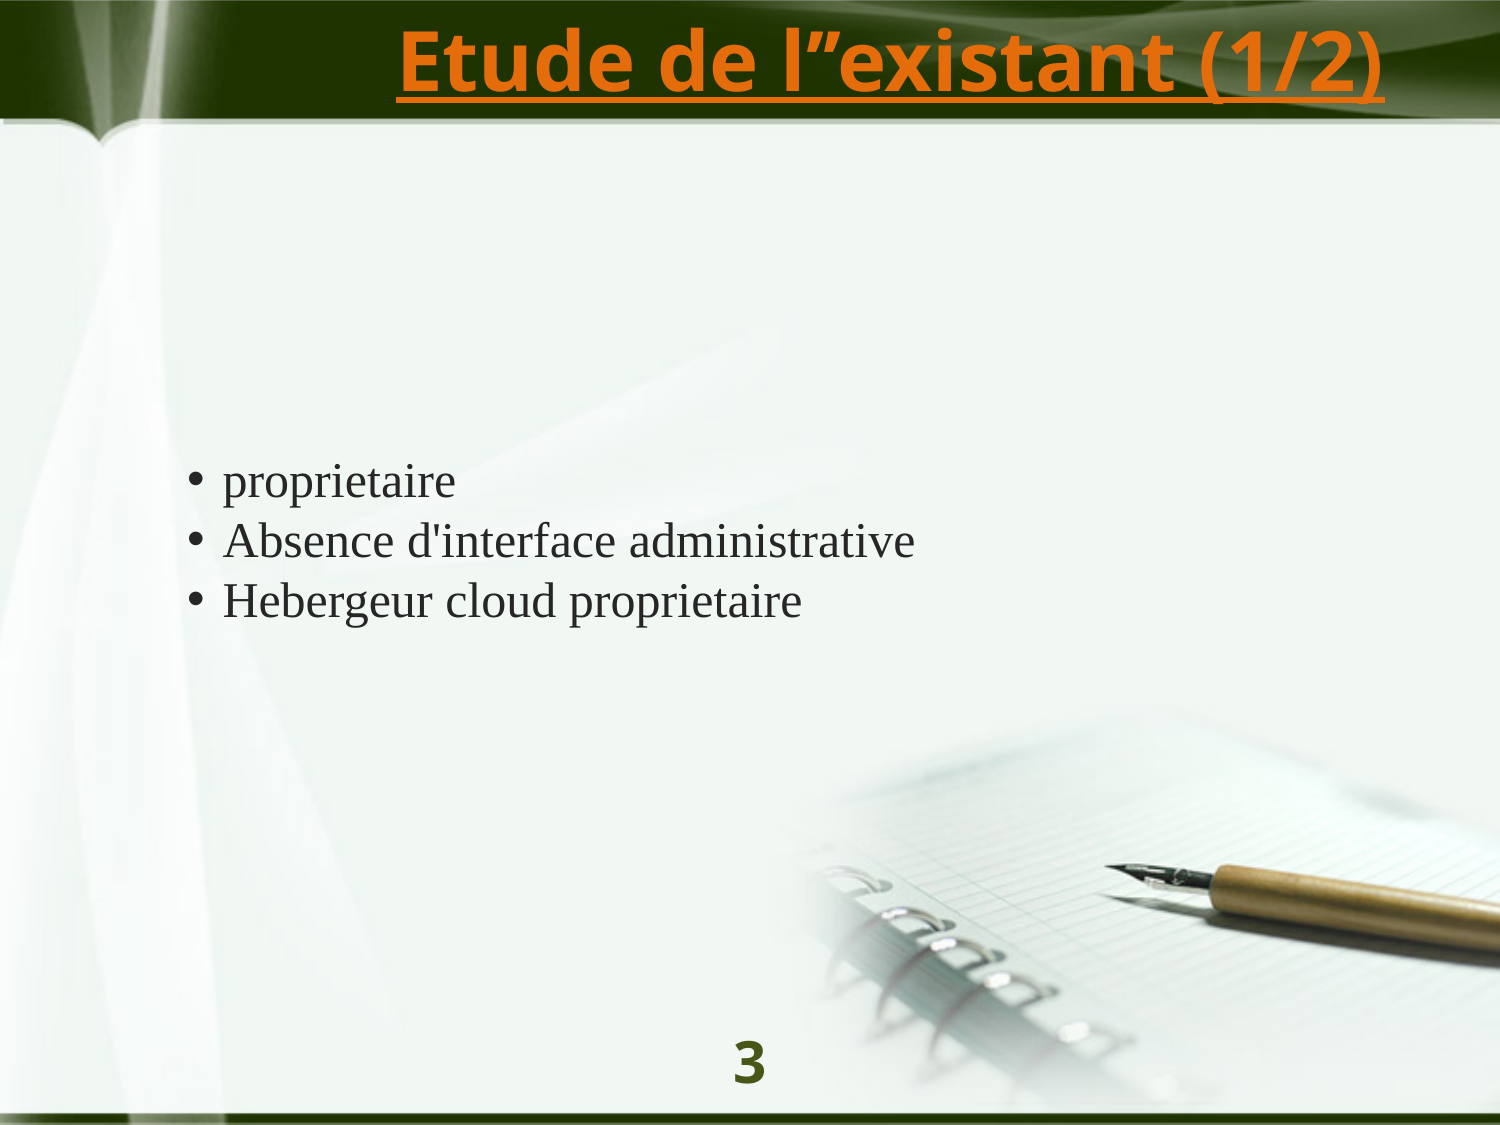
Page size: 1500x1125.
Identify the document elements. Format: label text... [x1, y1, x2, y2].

text_box proprietaire Absence d'interface administrative Hebergeur cloud proprietaire [66, 380, 1363, 816]
text_box Etude de l’’existant (1/2) [381, 0, 1300, 115]
text_box 3 [590, 1017, 910, 1068]
picture [0, 0, 1500, 1125]
